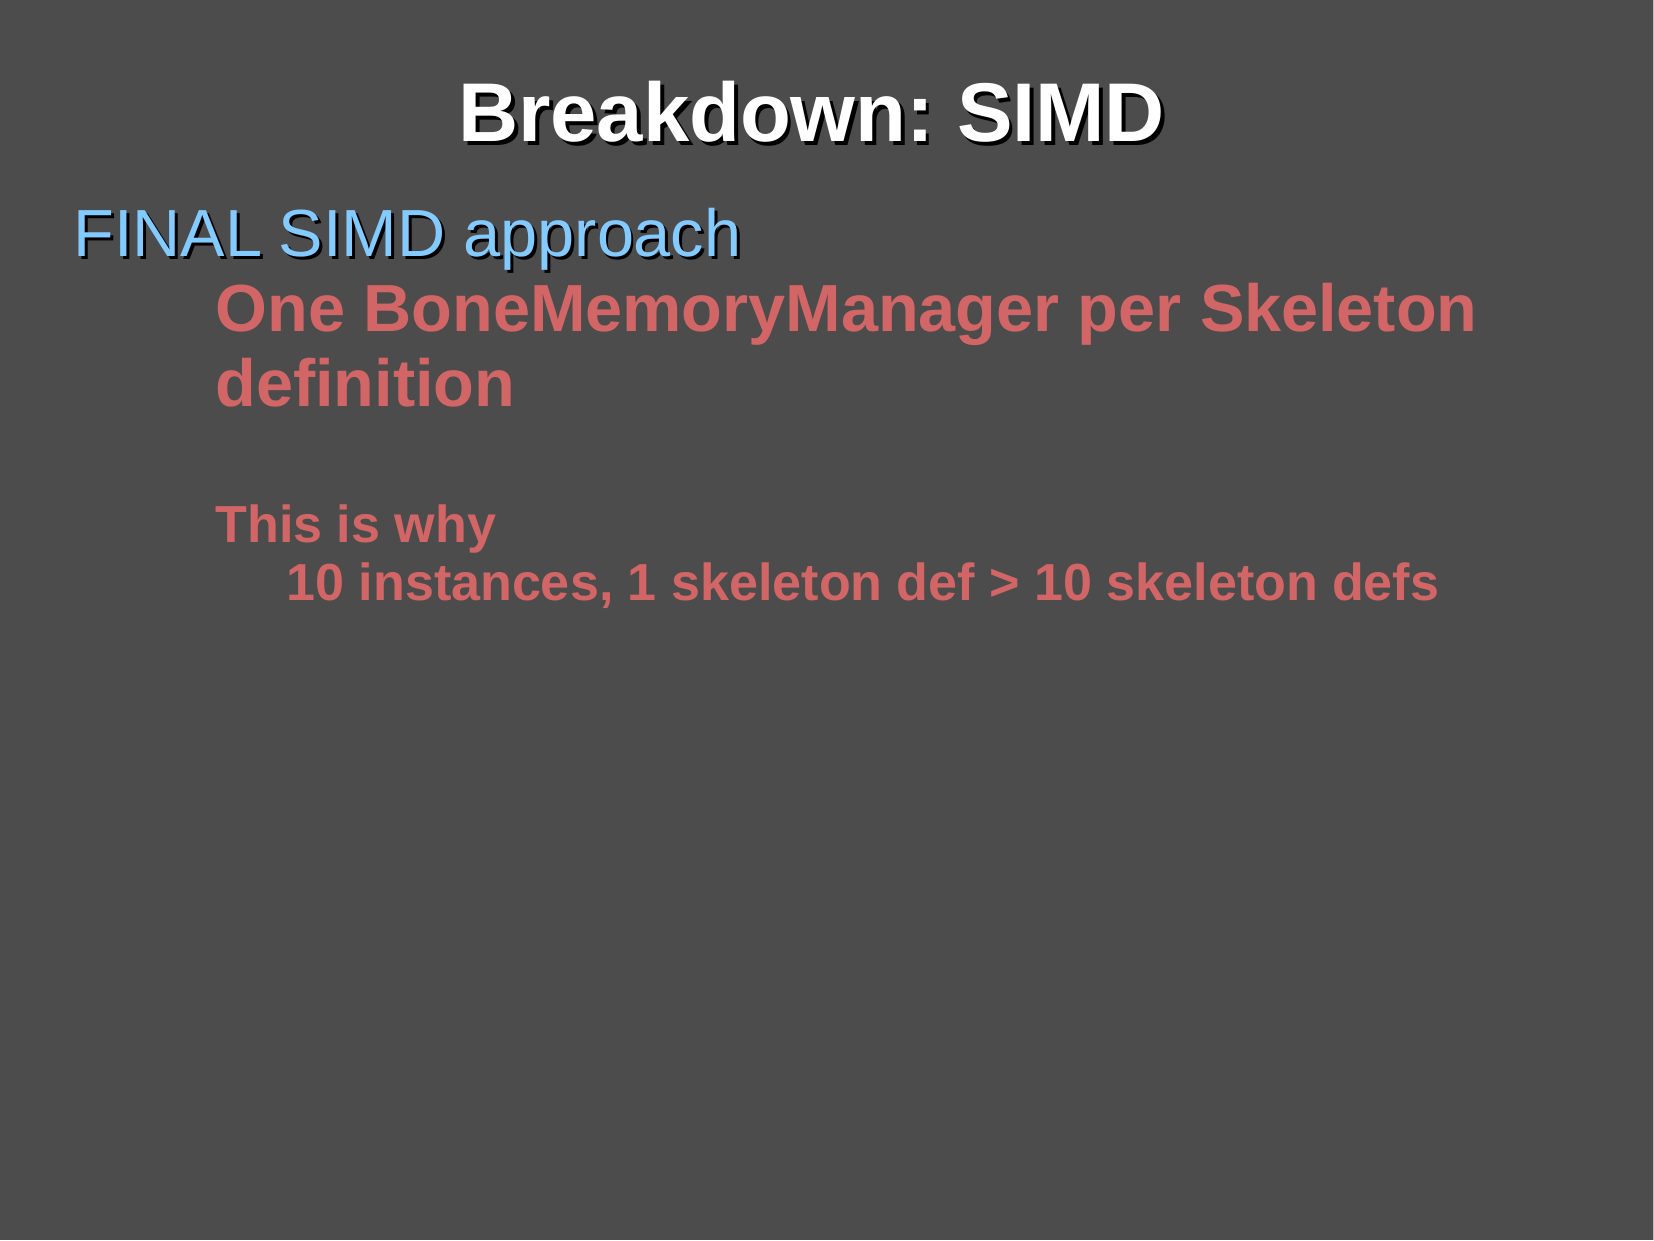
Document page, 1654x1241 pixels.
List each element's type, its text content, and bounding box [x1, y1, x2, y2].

text_box FINAL SIMD approach One BoneMemoryManager per Skeleton definition This is why 10 instances, 1 skeleton def > 10 skeleton defs [59, 189, 1625, 620]
text_box Breakdown: SIMD [88, 59, 1536, 168]
